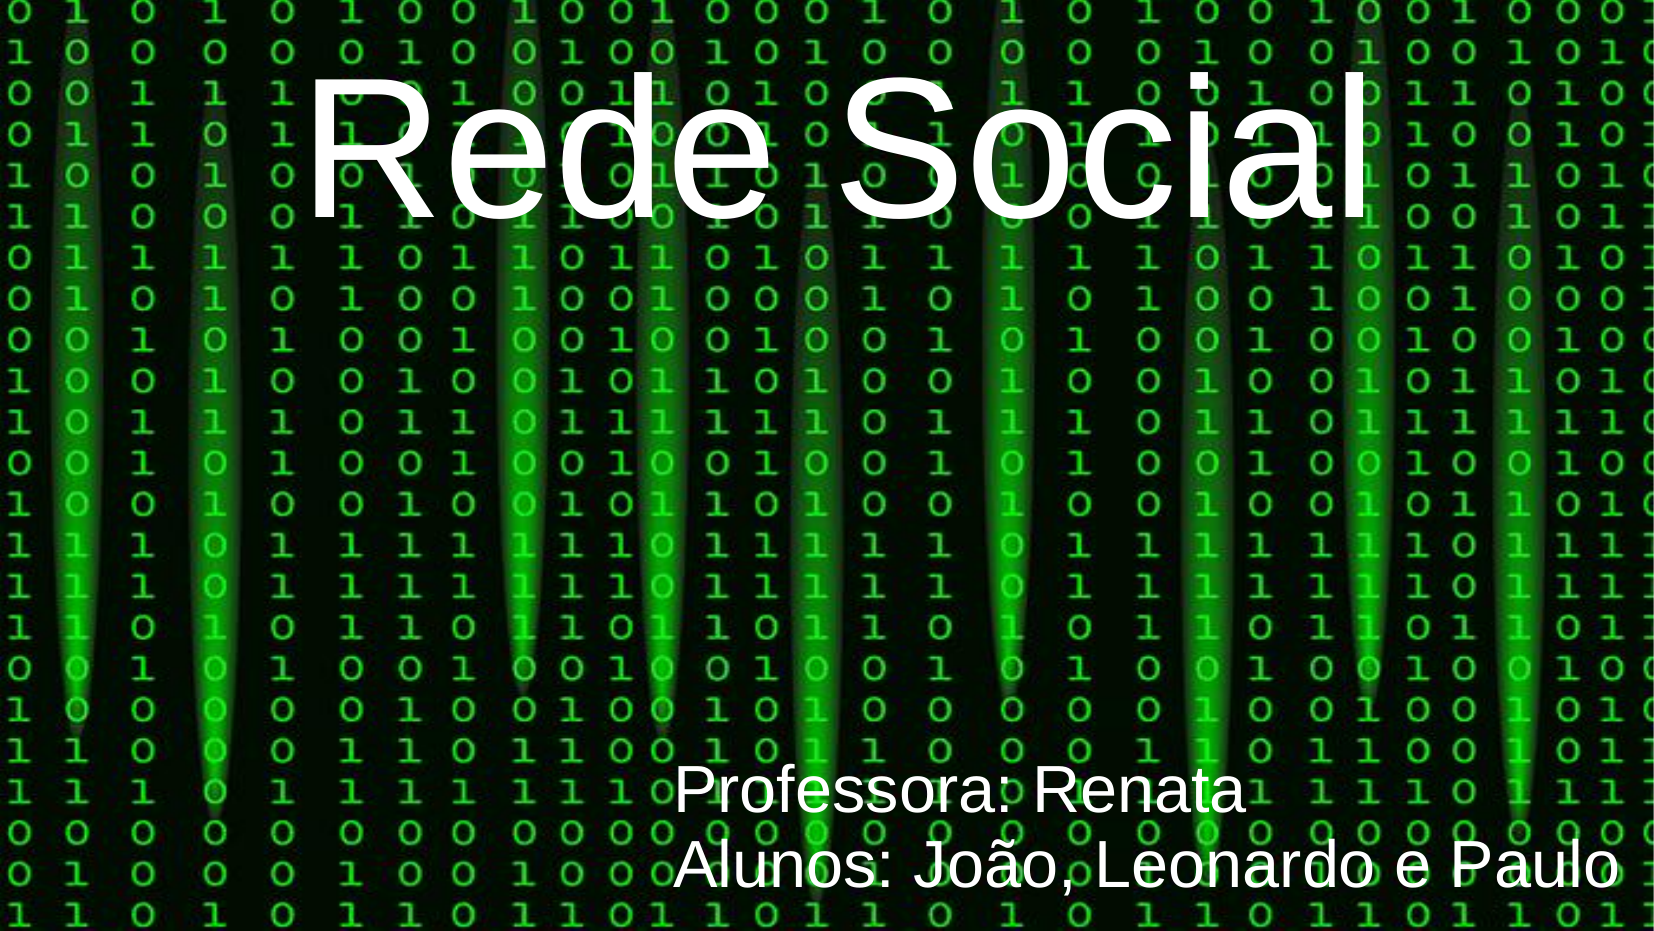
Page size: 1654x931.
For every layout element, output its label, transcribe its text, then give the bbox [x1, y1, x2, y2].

subtitle Professora: Renata Alunos: João, Leonardo e Paulo [673, 724, 1654, 931]
picture [0, 0, 1654, 931]
title Rede Social [94, 22, 1583, 274]
